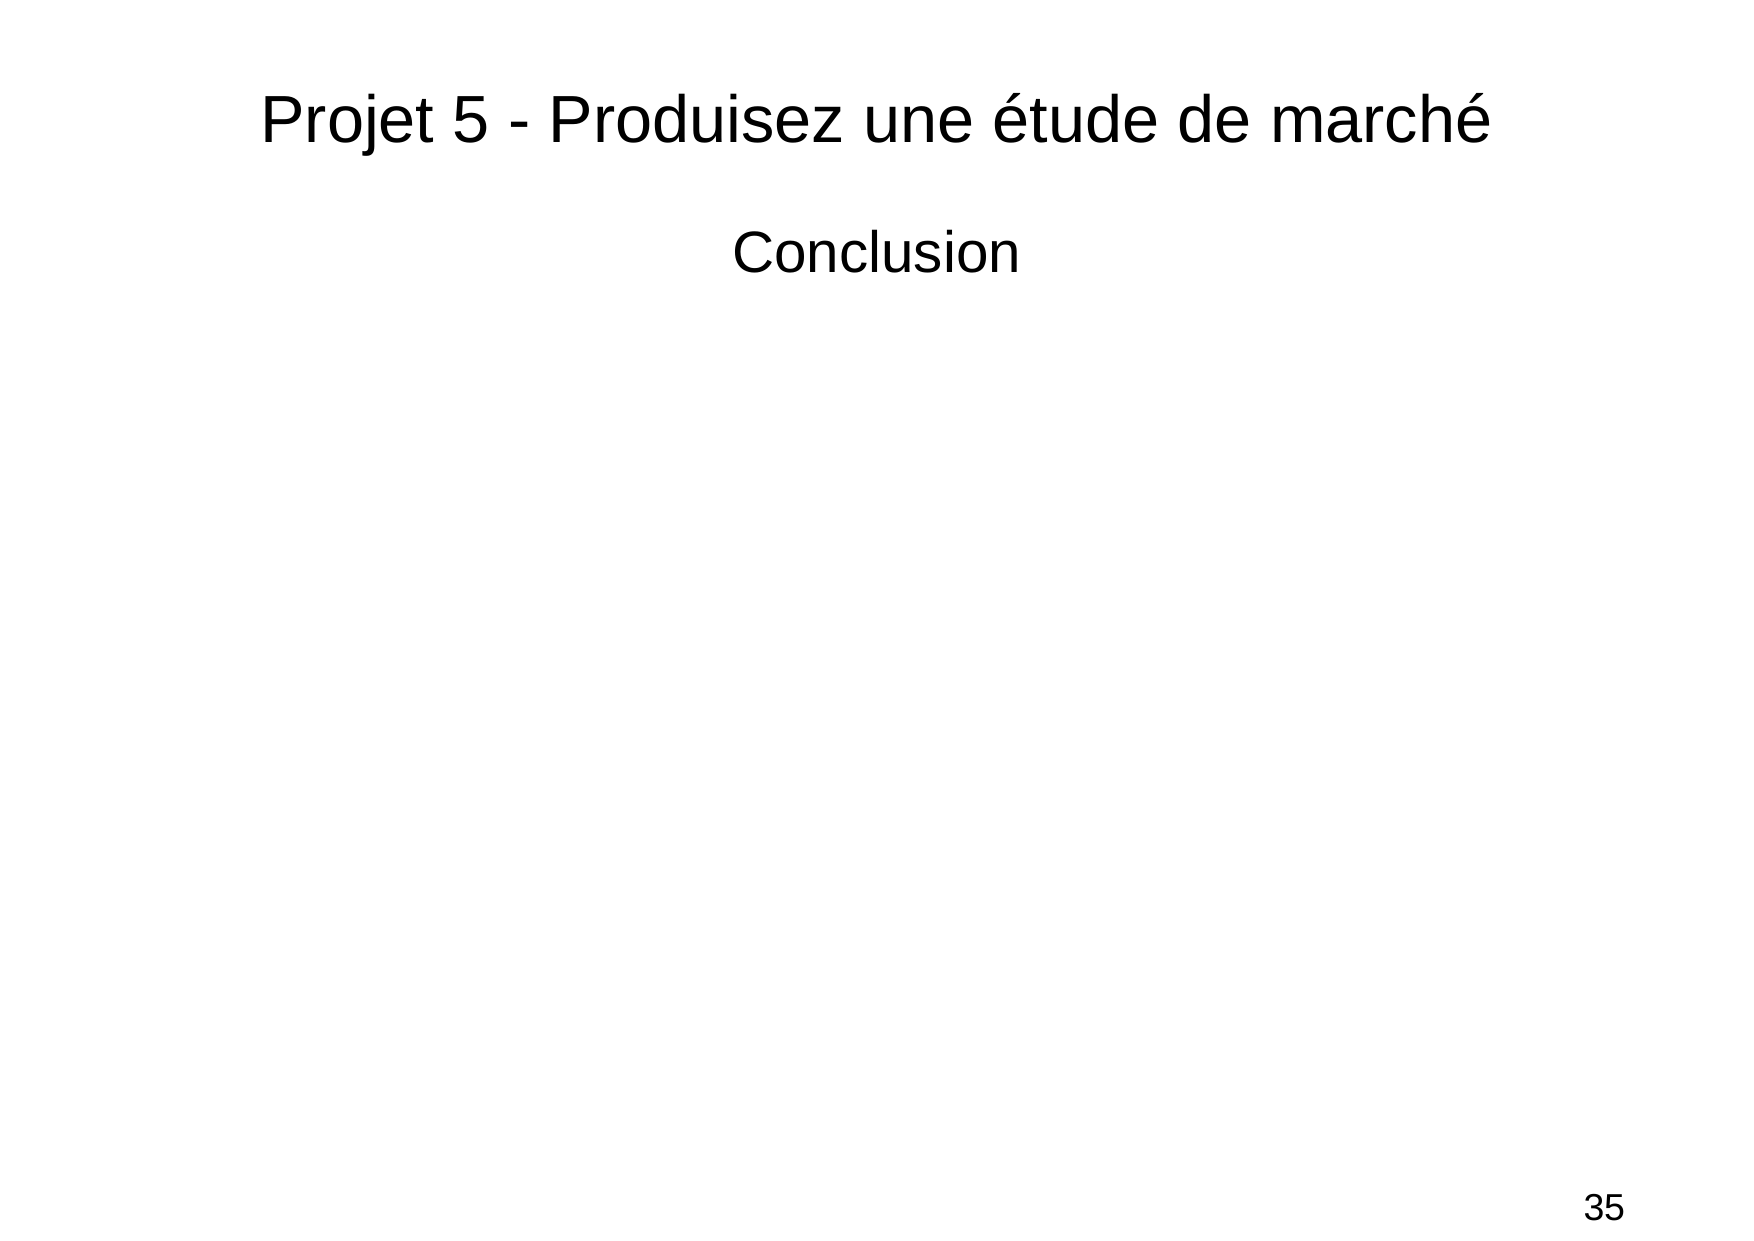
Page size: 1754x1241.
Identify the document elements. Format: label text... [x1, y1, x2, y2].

title Projet 5 - Produisez une étude de marché [140, 48, 1614, 188]
subtitle Conclusion [140, 188, 1614, 316]
text_box <numéro> [1568, 1178, 1754, 1241]
